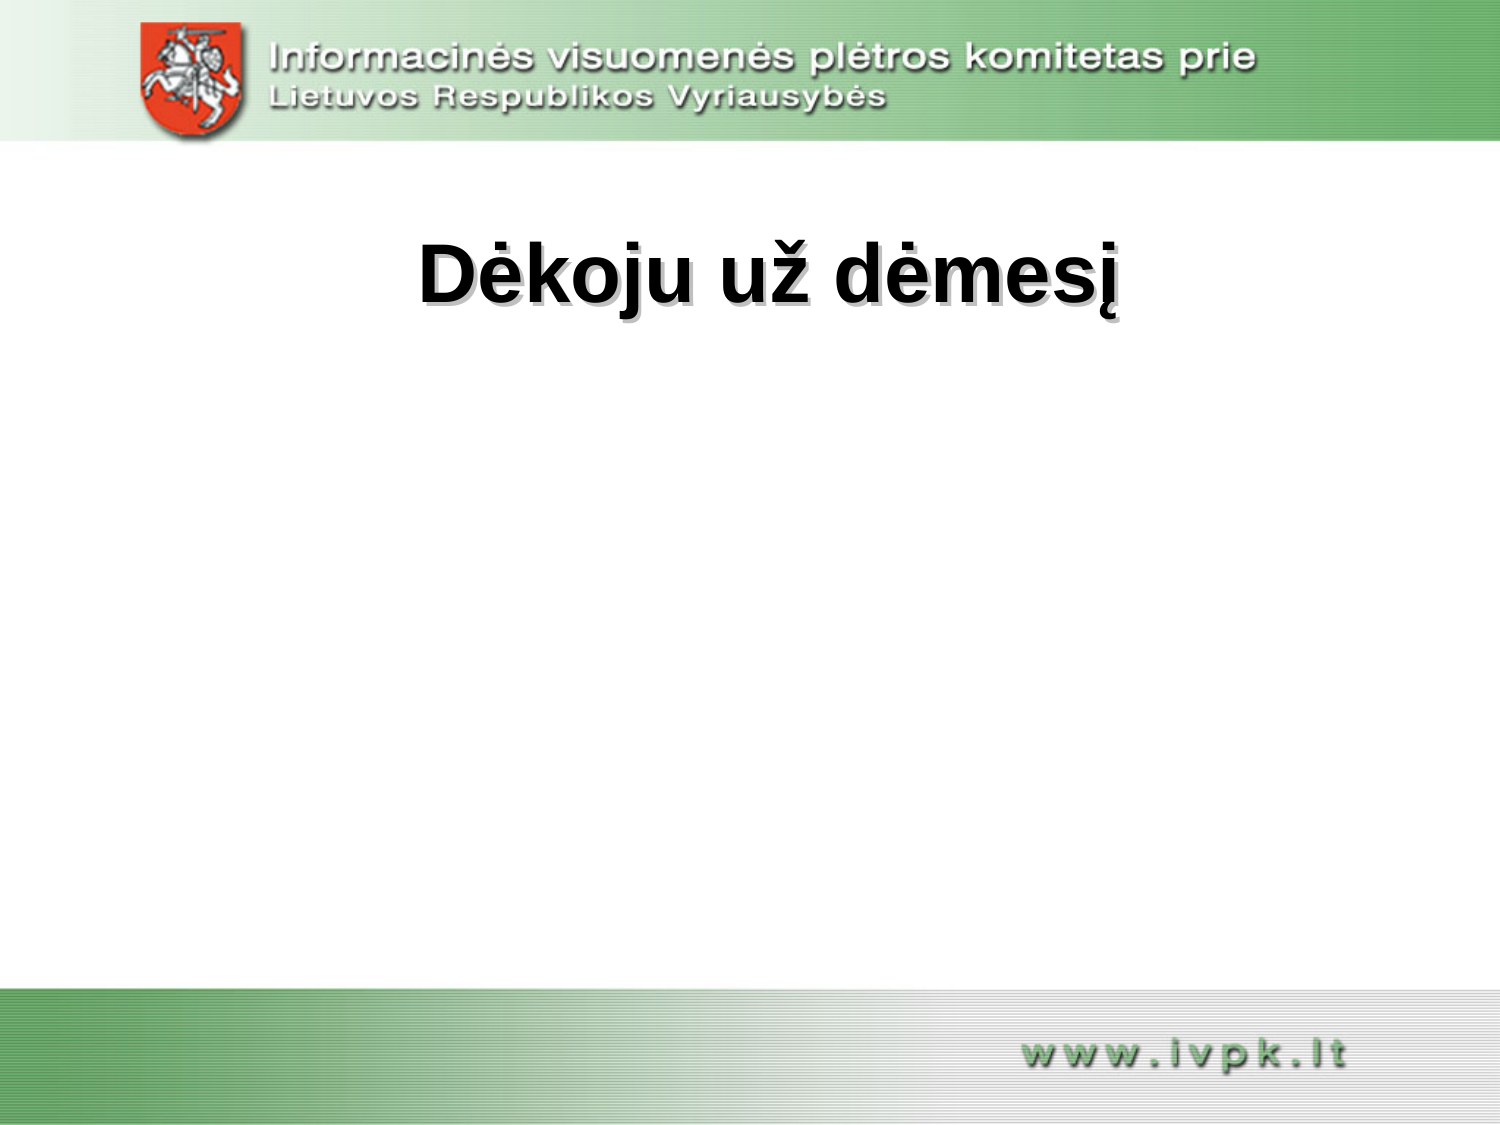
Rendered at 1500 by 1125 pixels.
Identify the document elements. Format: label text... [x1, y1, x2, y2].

list Dėkoju už dėmesį [147, 220, 1373, 795]
picture [0, 0, 1500, 1125]
